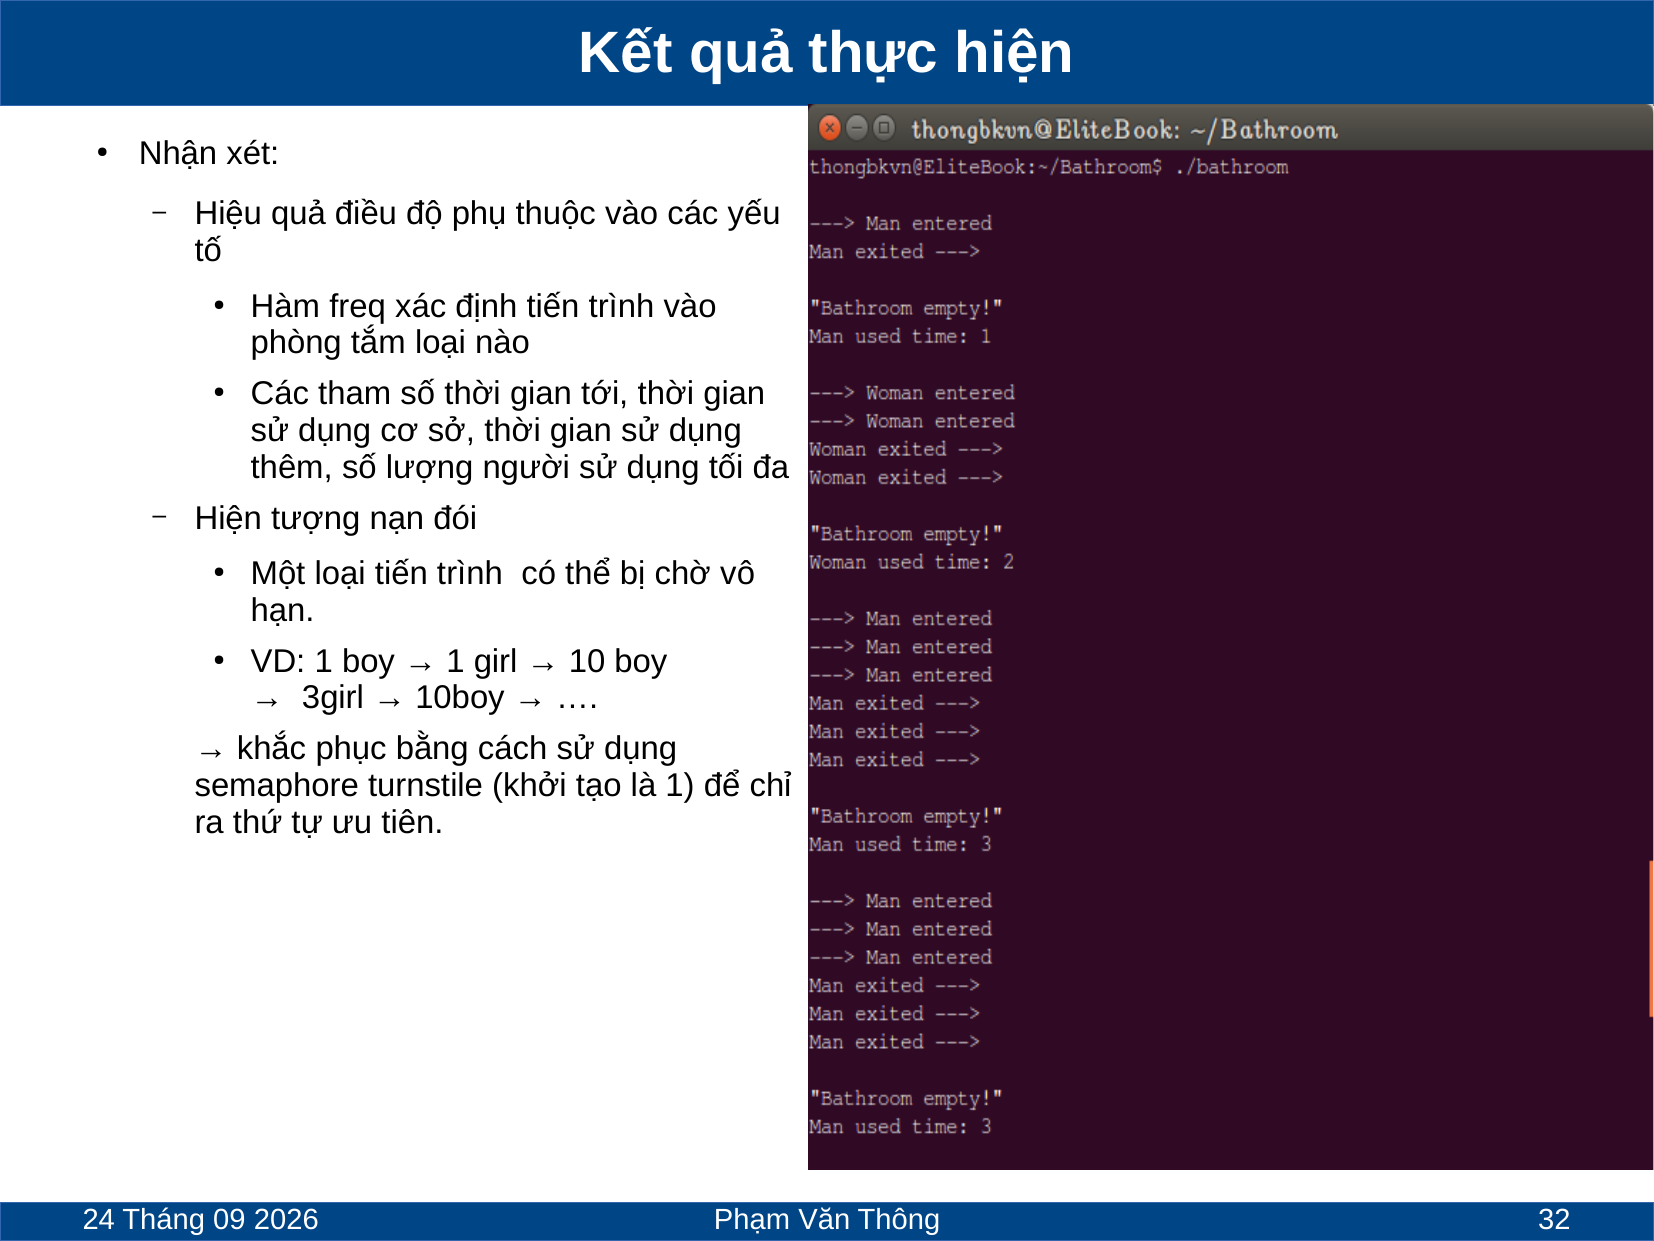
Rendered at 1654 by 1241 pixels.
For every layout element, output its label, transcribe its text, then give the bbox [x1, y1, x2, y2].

title Kết quả thực hiện [0, 0, 1654, 106]
picture [808, 104, 1654, 1171]
list Nhận xét: Hiệu quả điều độ phụ thuộc vào các yếu tố Hàm freq xác định tiến trình vào phòng tắm loại nào Các tham số thời gian tới, thời gian sử dụng cơ sở, thời gian sử dụng thêm, số lượng người sử dụng tối đa Hiện tượng nạn đói Một loại tiến trình có thể bị chờ vô hạn. VD: 1 boy → 1 girl → 10 boy → 3girl → 10boy → …. → khắc phục bằng cách sử dụng semaphore turnstile (khởi tạo là 1) để chỉ ra thứ tự ưu tiên. [82, 135, 808, 855]
